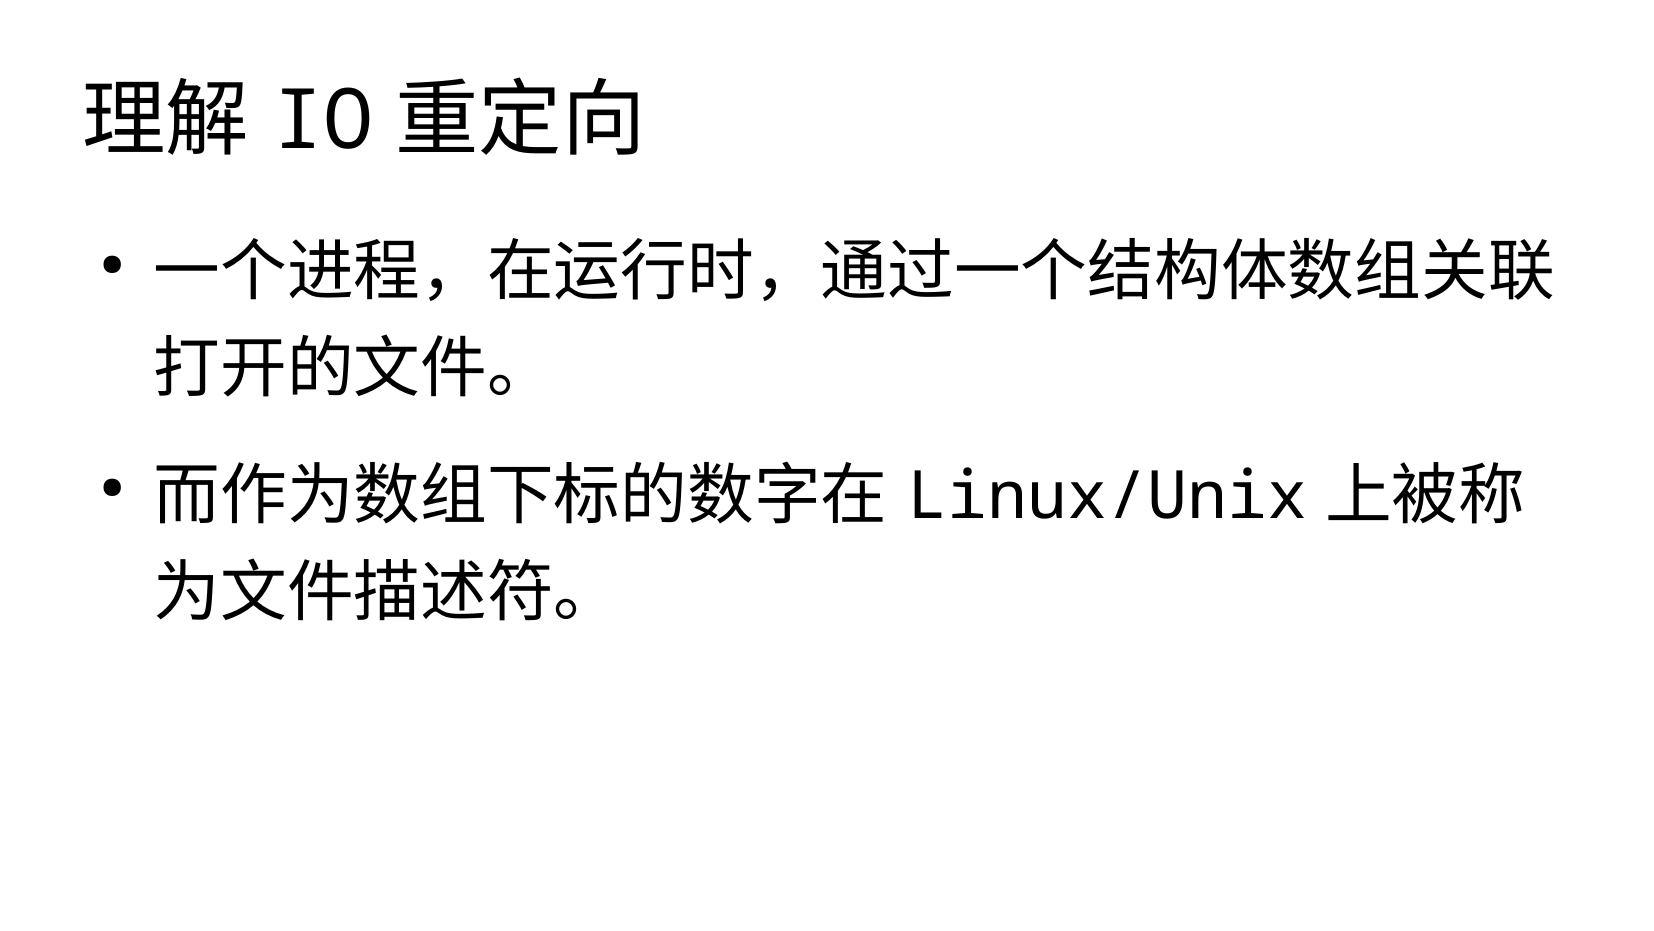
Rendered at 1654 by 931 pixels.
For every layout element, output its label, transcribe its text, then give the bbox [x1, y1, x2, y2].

title 理解IO重定向 [82, 37, 1571, 189]
list 一个进程，在运行时，通过一个结构体数组关联打开的文件。 而作为数组下标的数字在Linux/Unix上被称为文件描述符。 [82, 217, 1571, 756]
